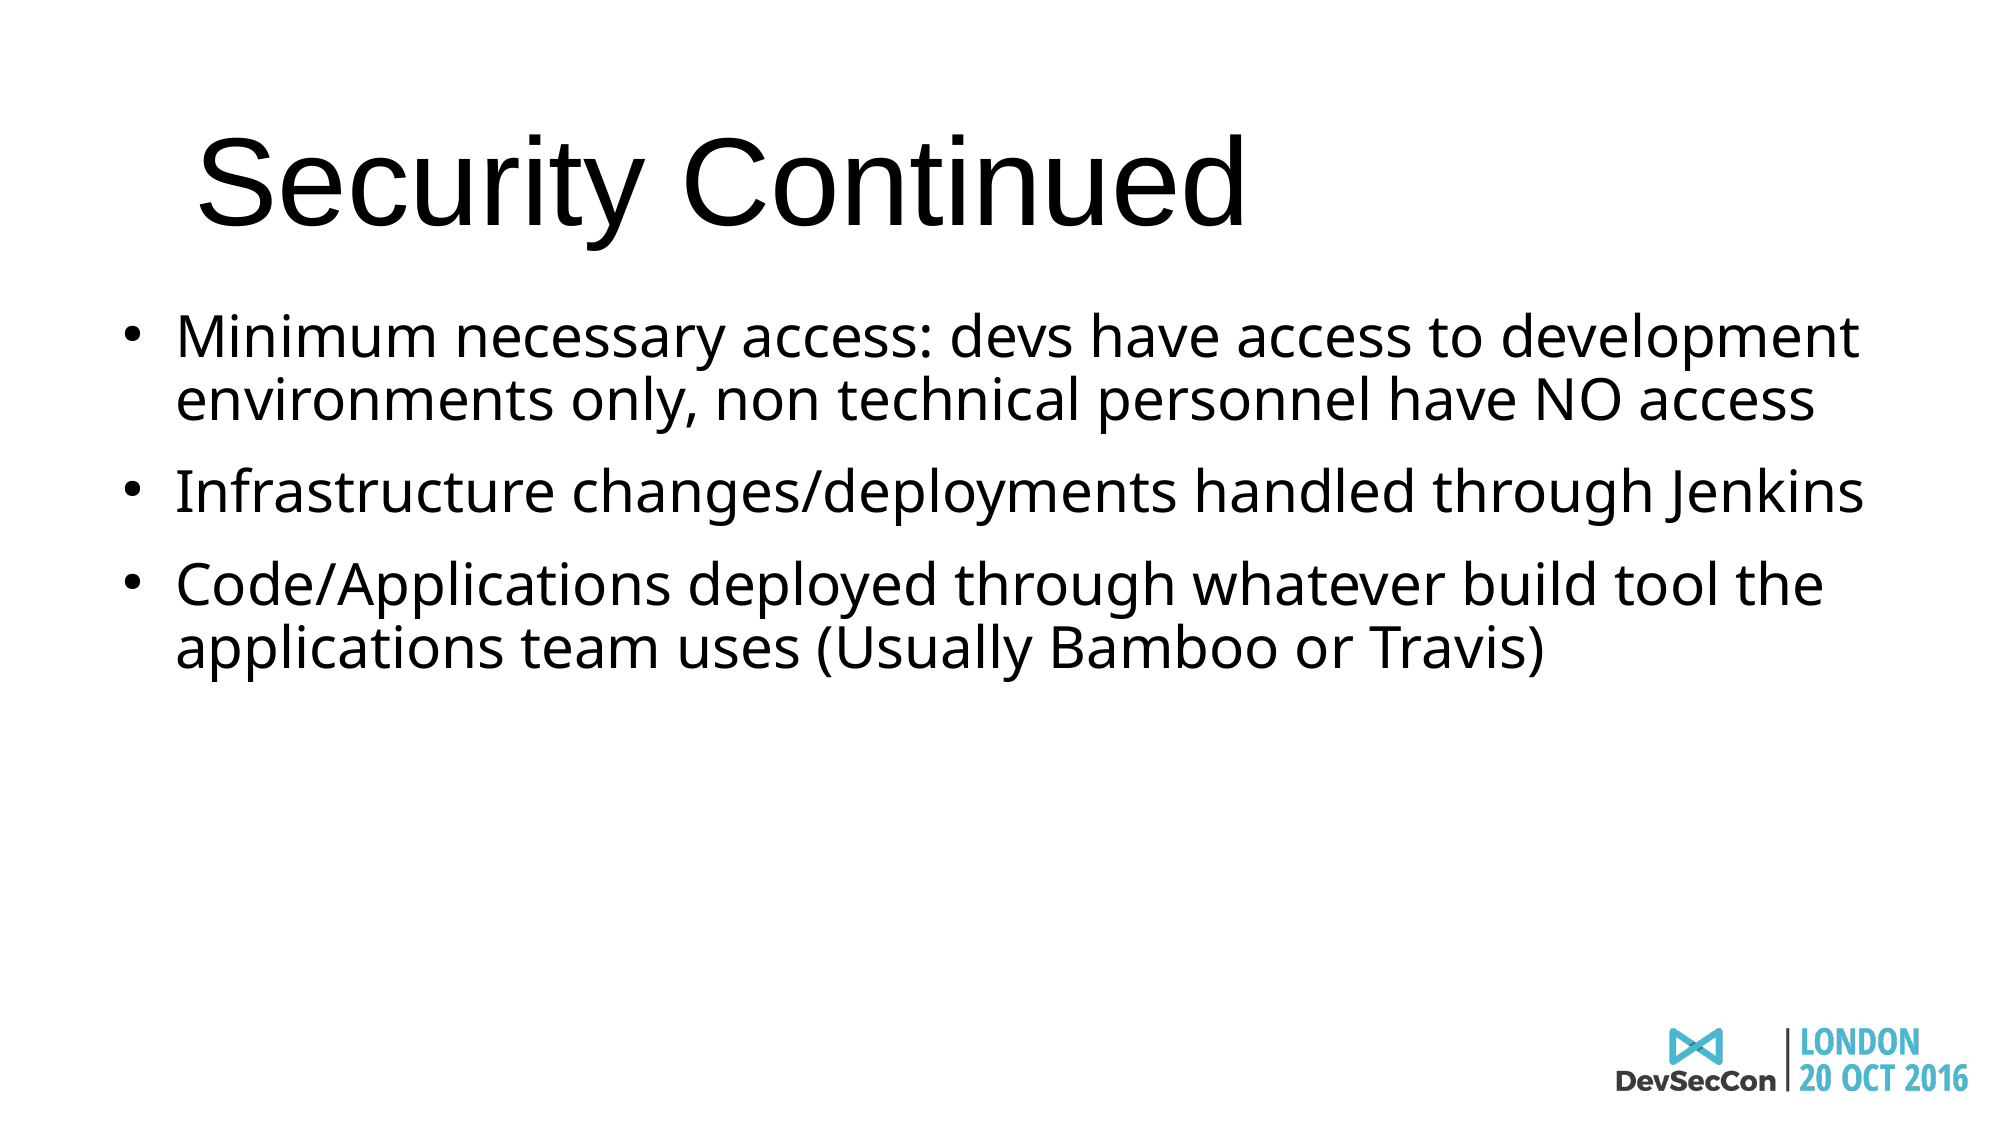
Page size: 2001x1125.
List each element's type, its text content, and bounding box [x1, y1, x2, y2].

title [89, 59, 1910, 278]
text_box Security Continued [180, 104, 1266, 260]
list Minimum necessary access: devs have access to development environments only, non technical personnel have NO access Infrastructure changes/deployments handled through Jenkins Code/Applications deployed through whatever build tool the applications team uses (Usually Bamboo or Travis) [89, 299, 1910, 1014]
picture [1609, 1014, 1979, 1105]
